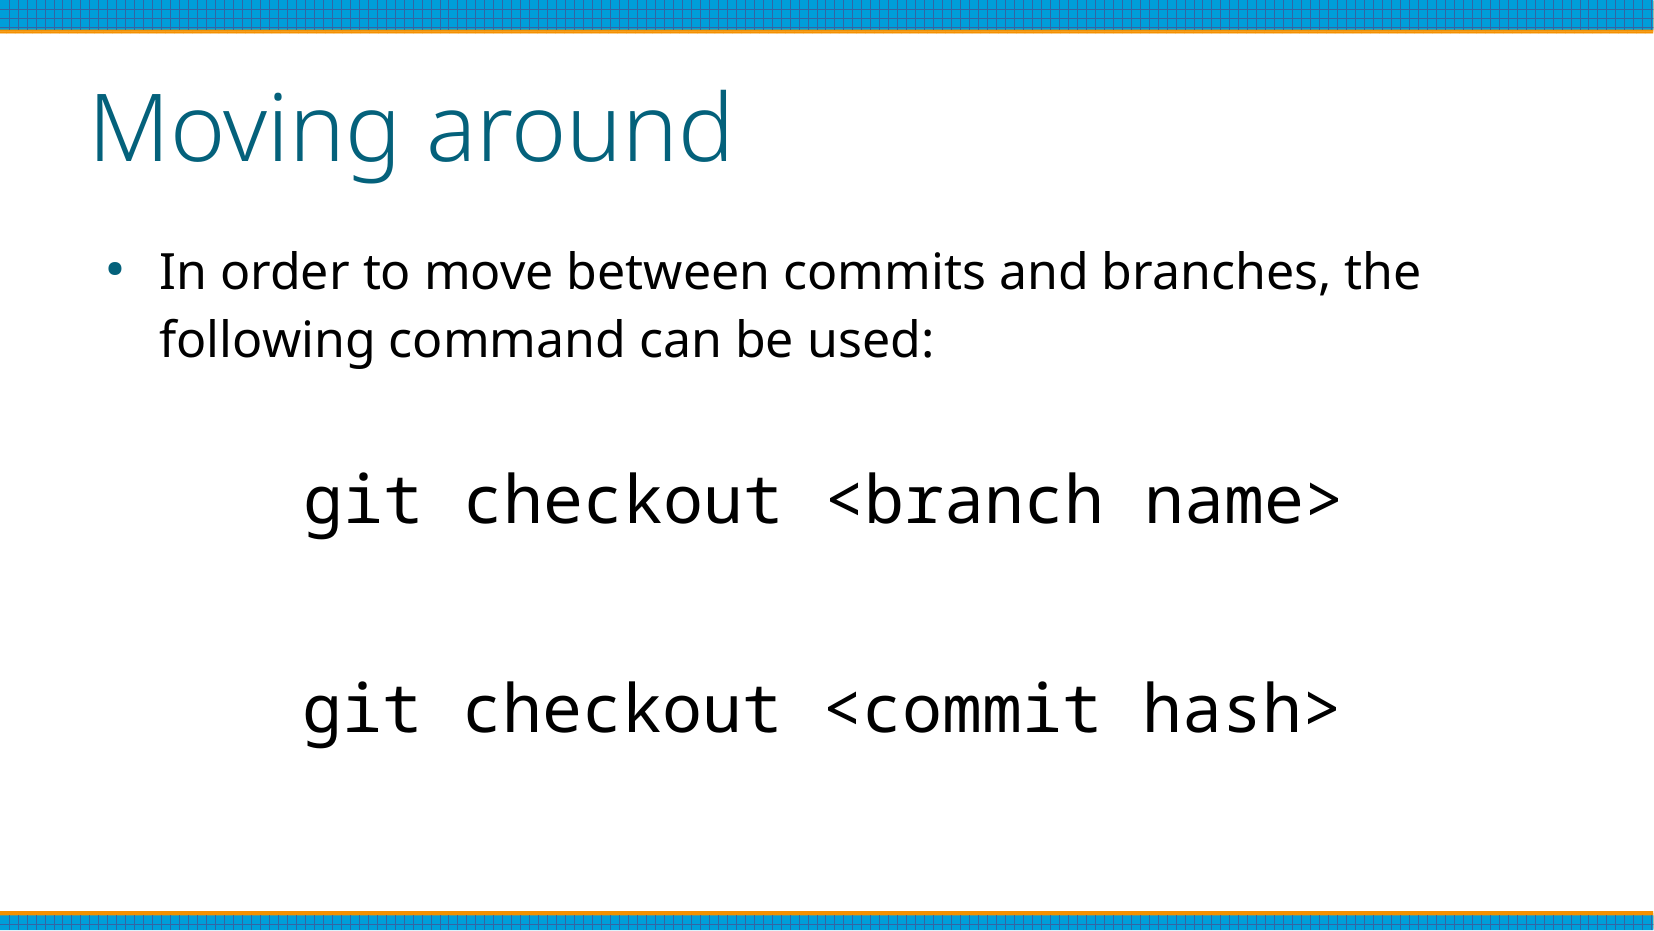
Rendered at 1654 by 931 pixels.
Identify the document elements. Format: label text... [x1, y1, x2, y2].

text_box git checkout <branch name> [298, 450, 1351, 546]
list In order to move between commits and branches, the following command can be used: [88, 236, 1565, 413]
title Moving around [88, 44, 1565, 207]
text_box git checkout <commit hash> [296, 658, 1349, 755]
